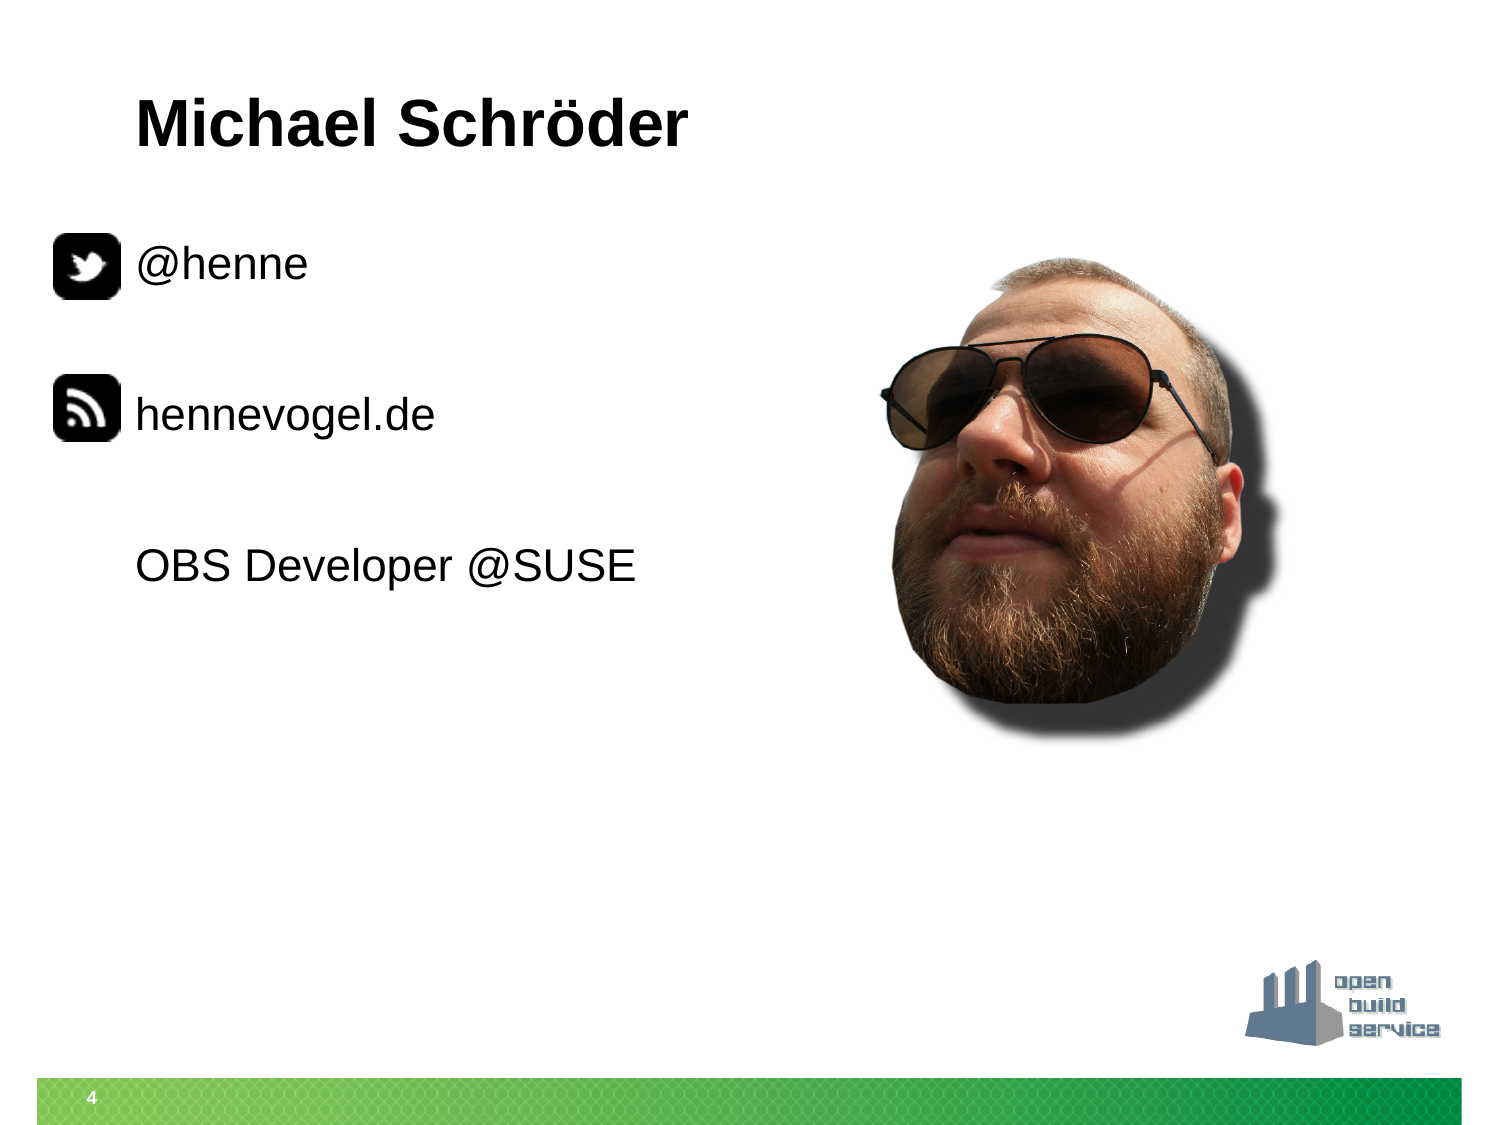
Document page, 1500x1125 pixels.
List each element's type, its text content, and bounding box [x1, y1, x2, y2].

picture [53, 374, 121, 442]
title Michael Schröder [135, 41, 1372, 204]
picture [37, 1078, 1462, 1125]
list @henne hennevogel.de OBS Developer @SUSE [135, 238, 1372, 891]
picture [1245, 960, 1441, 1046]
picture [878, 256, 1291, 751]
picture [53, 233, 121, 300]
